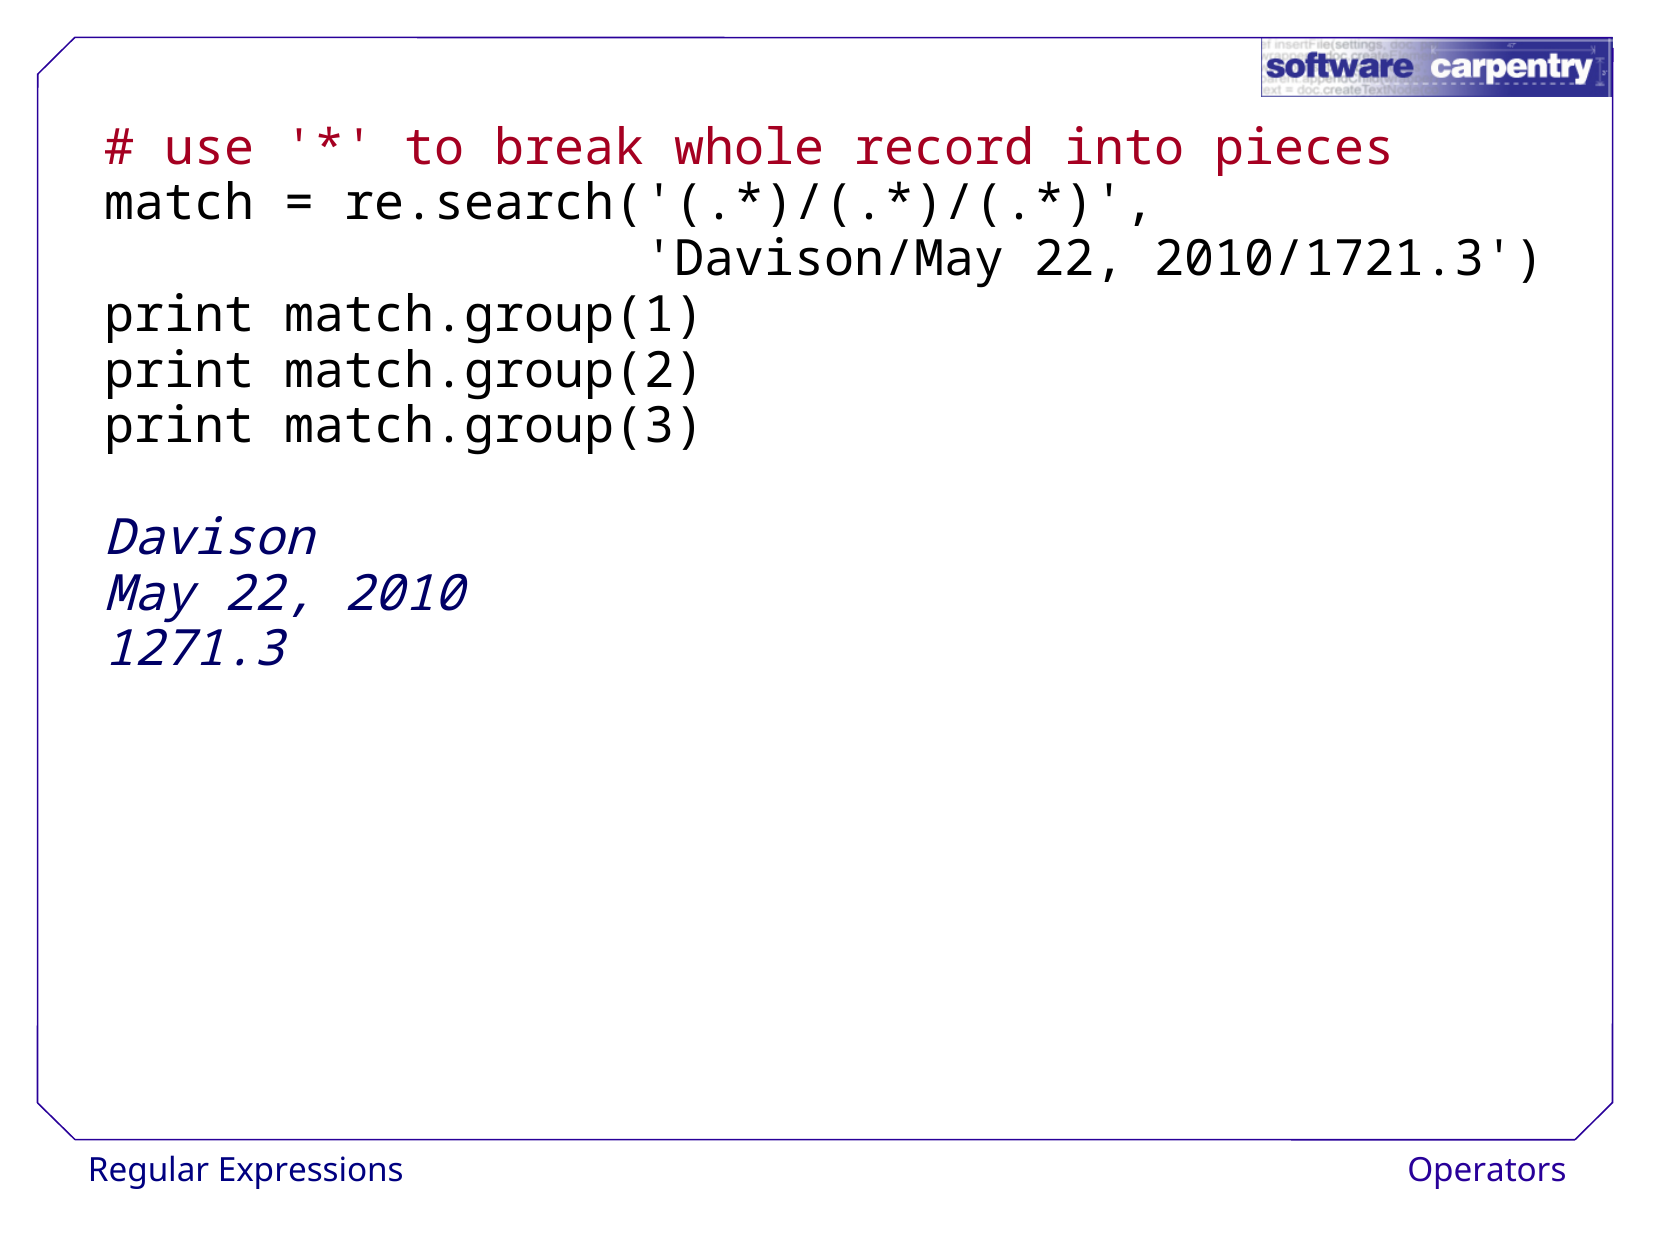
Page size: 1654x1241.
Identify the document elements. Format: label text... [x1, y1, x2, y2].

picture [1261, 39, 1613, 97]
text_box # use '*' to break whole record into pieces match = re.search('(.*)/(.*)/(.*)', 'Davison/May 22, 2010/1721.3') print match.group(1) print match.group(2) print match.group(3) Davison May 22, 2010 1271.3 [89, 112, 1512, 999]
